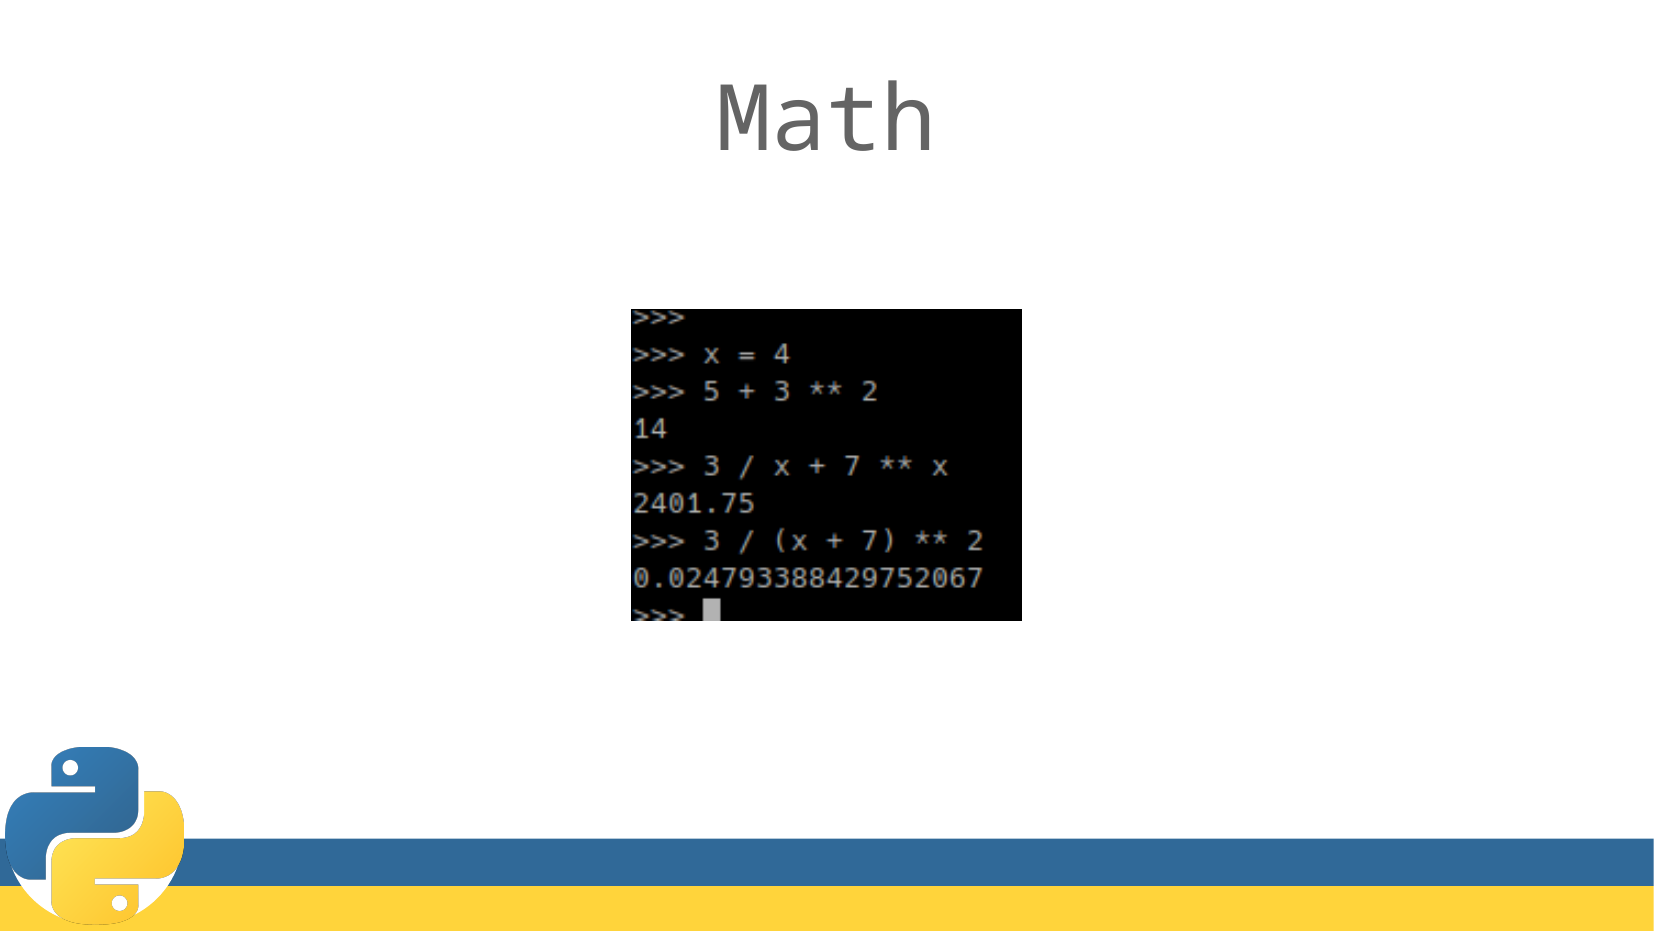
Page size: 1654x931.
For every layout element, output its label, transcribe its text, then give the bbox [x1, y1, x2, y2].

title Math [82, 37, 1571, 193]
picture [5, 747, 184, 925]
picture [631, 309, 1022, 621]
